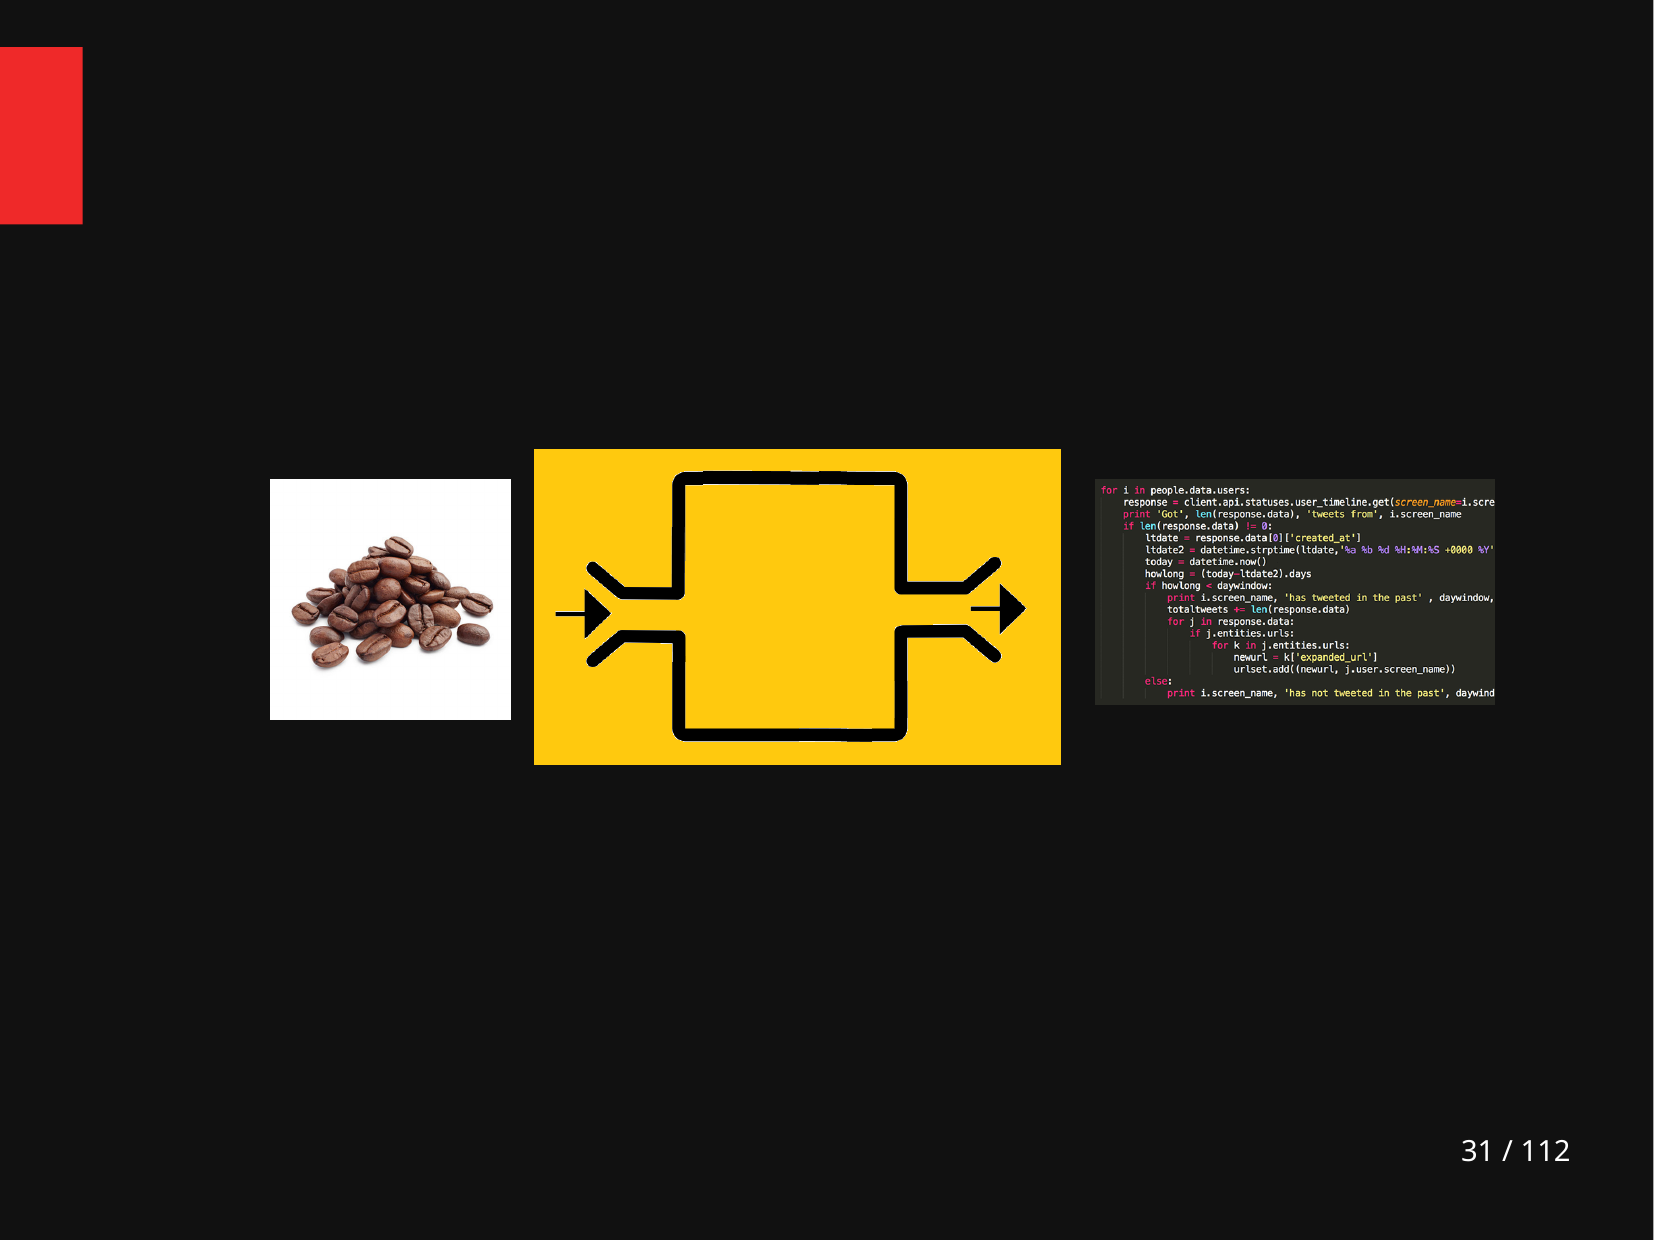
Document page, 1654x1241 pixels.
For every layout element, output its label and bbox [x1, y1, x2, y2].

picture [1095, 479, 1495, 706]
picture [534, 449, 1061, 766]
picture [270, 479, 511, 721]
